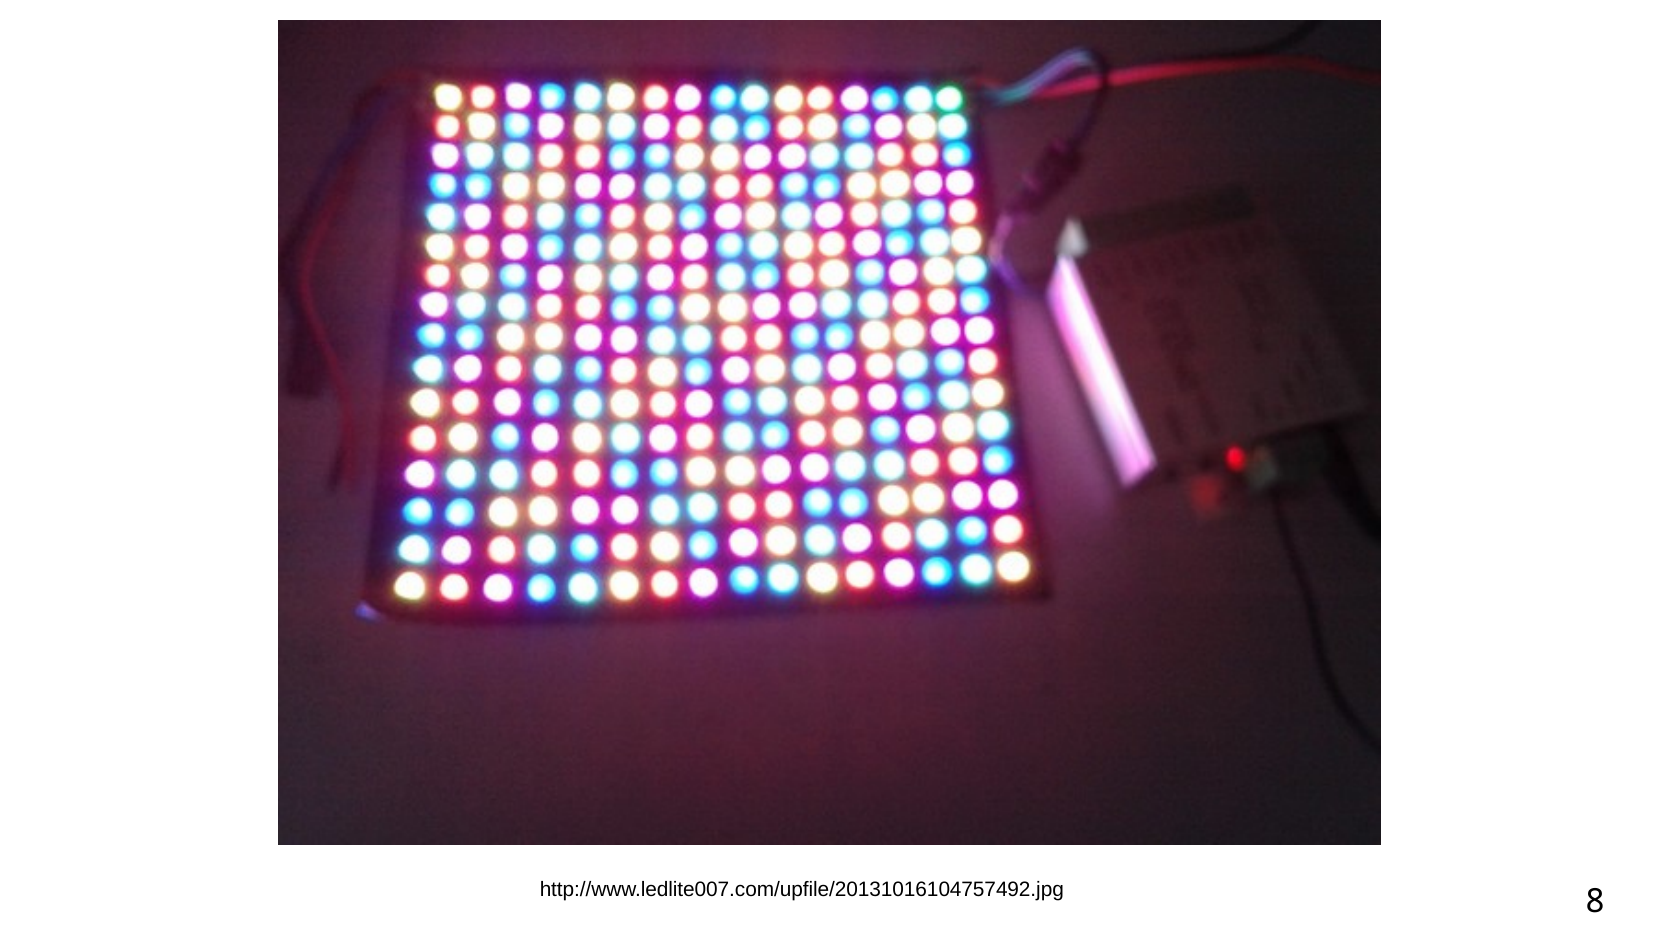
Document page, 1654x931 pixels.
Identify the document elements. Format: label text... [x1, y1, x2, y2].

text_box http://www.ledlite007.com/upfile/20131016104757492.jpg [525, 870, 1096, 921]
picture [278, 20, 1381, 845]
